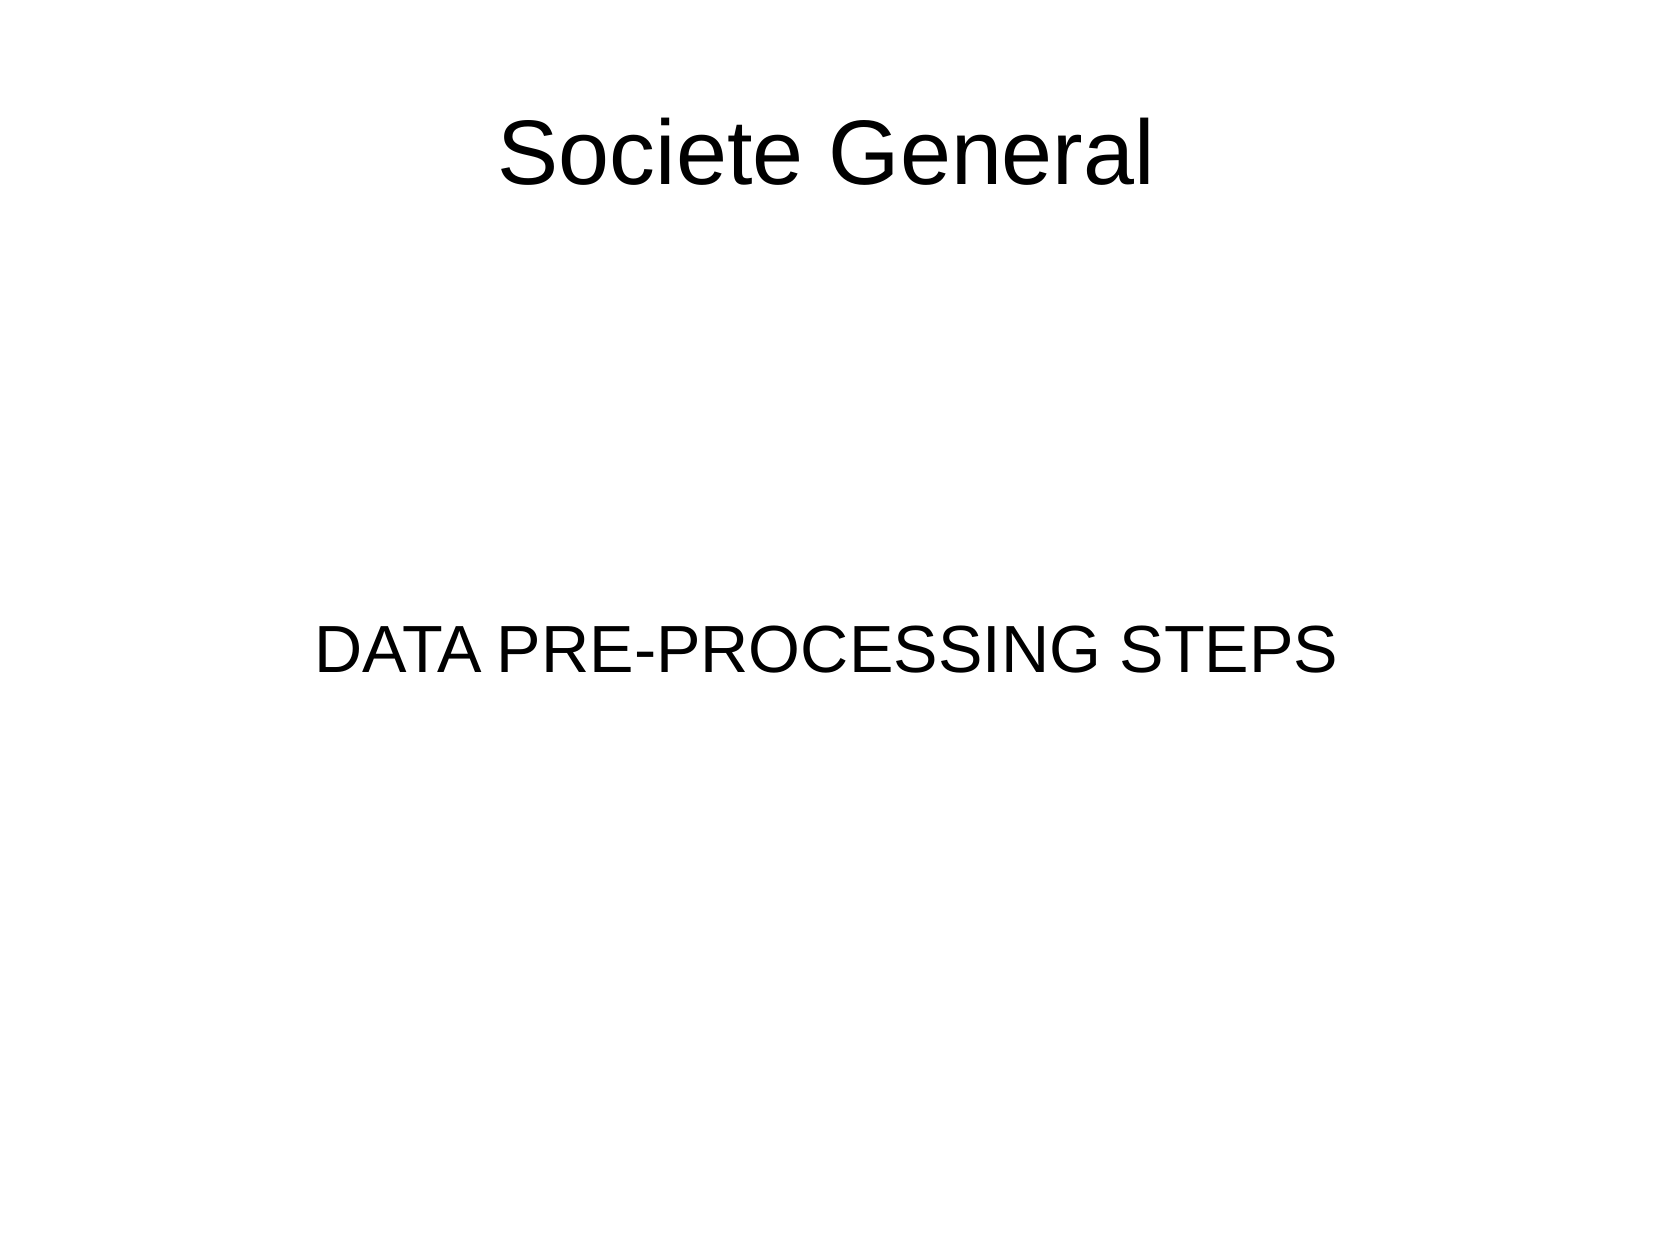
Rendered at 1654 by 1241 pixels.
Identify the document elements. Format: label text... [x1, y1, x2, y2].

subtitle DATA PRE-PROCESSING STEPS [82, 290, 1571, 1010]
title Societe General [82, 49, 1571, 257]
